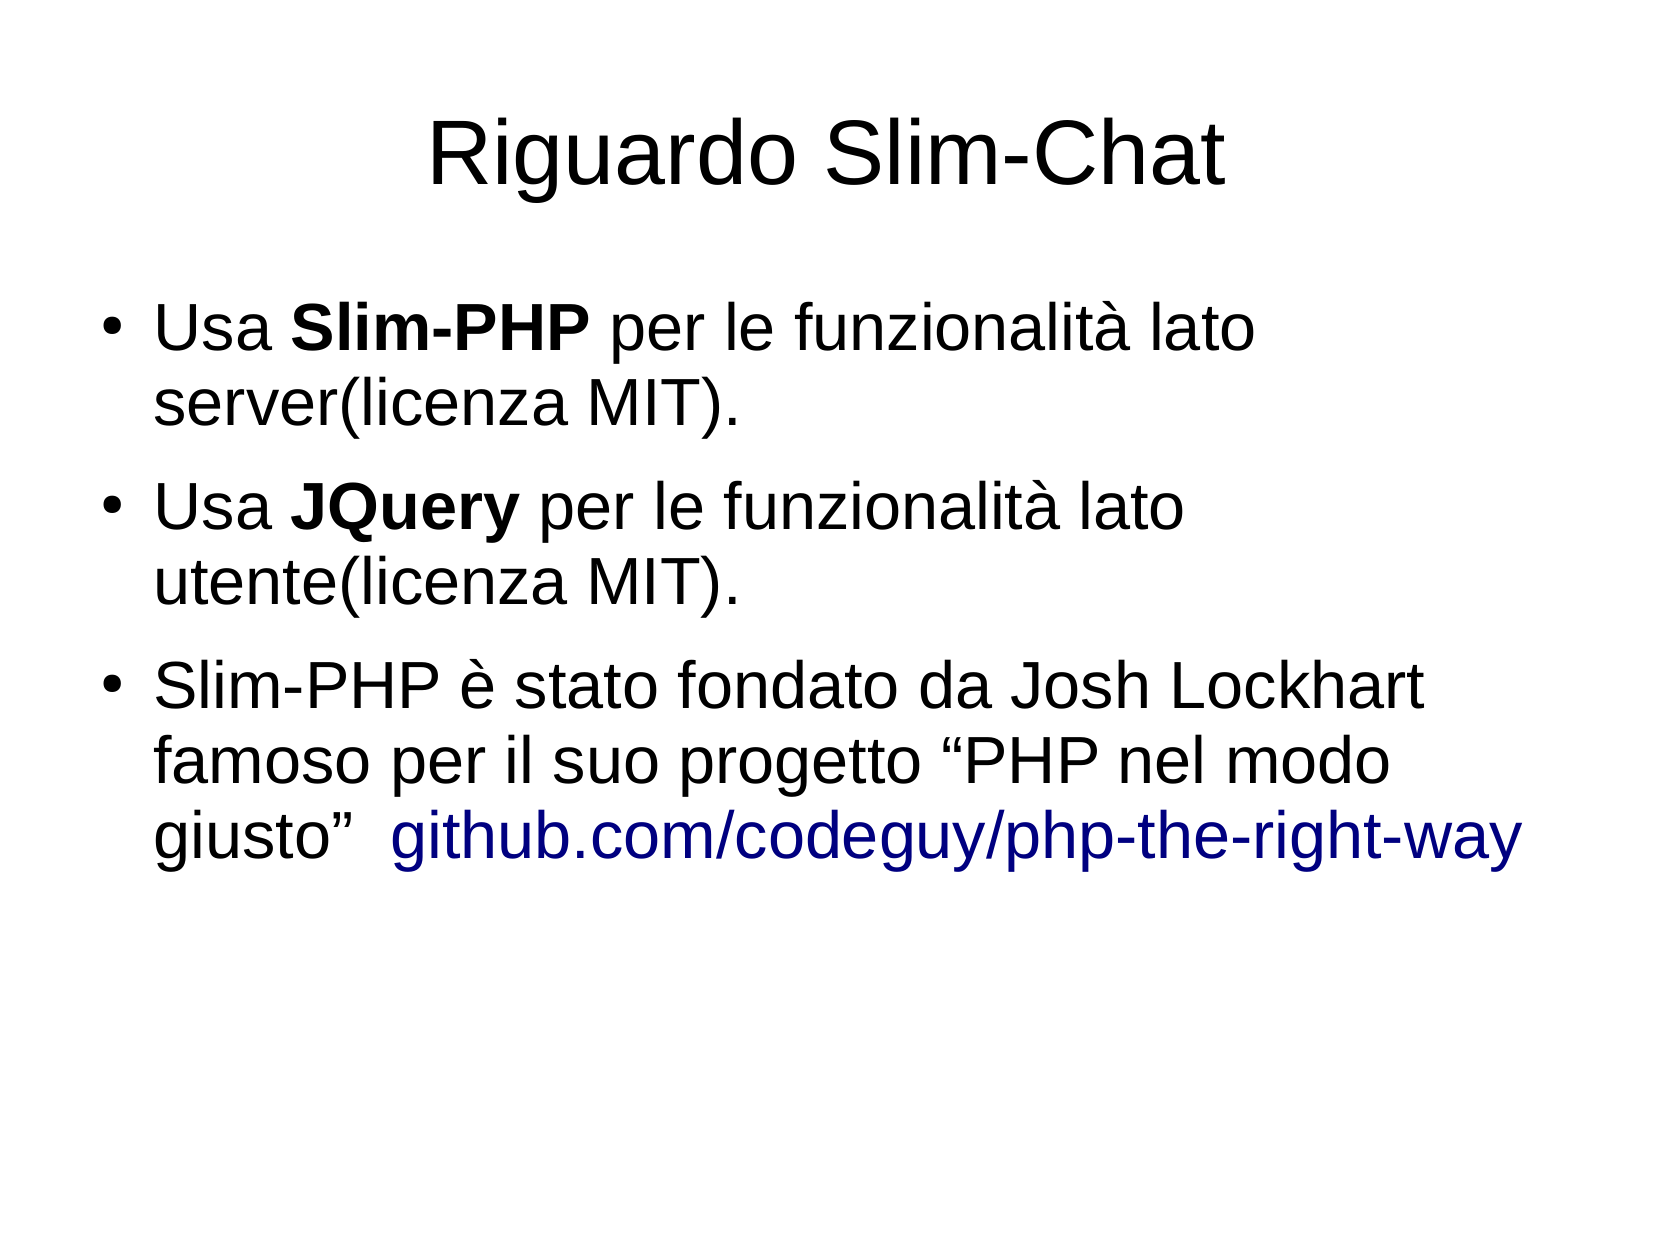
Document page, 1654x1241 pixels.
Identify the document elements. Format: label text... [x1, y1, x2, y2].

list Usa Slim-PHP per le funzionalità lato server(licenza MIT). Usa JQuery per le funzionalità lato utente(licenza MIT). Slim-PHP è stato fondato da Josh Lockhart famoso per il suo progetto “PHP nel modo giusto” github.com/codeguy/php-the-right-way [82, 290, 1571, 1010]
title Riguardo Slim-Chat [82, 49, 1571, 257]
